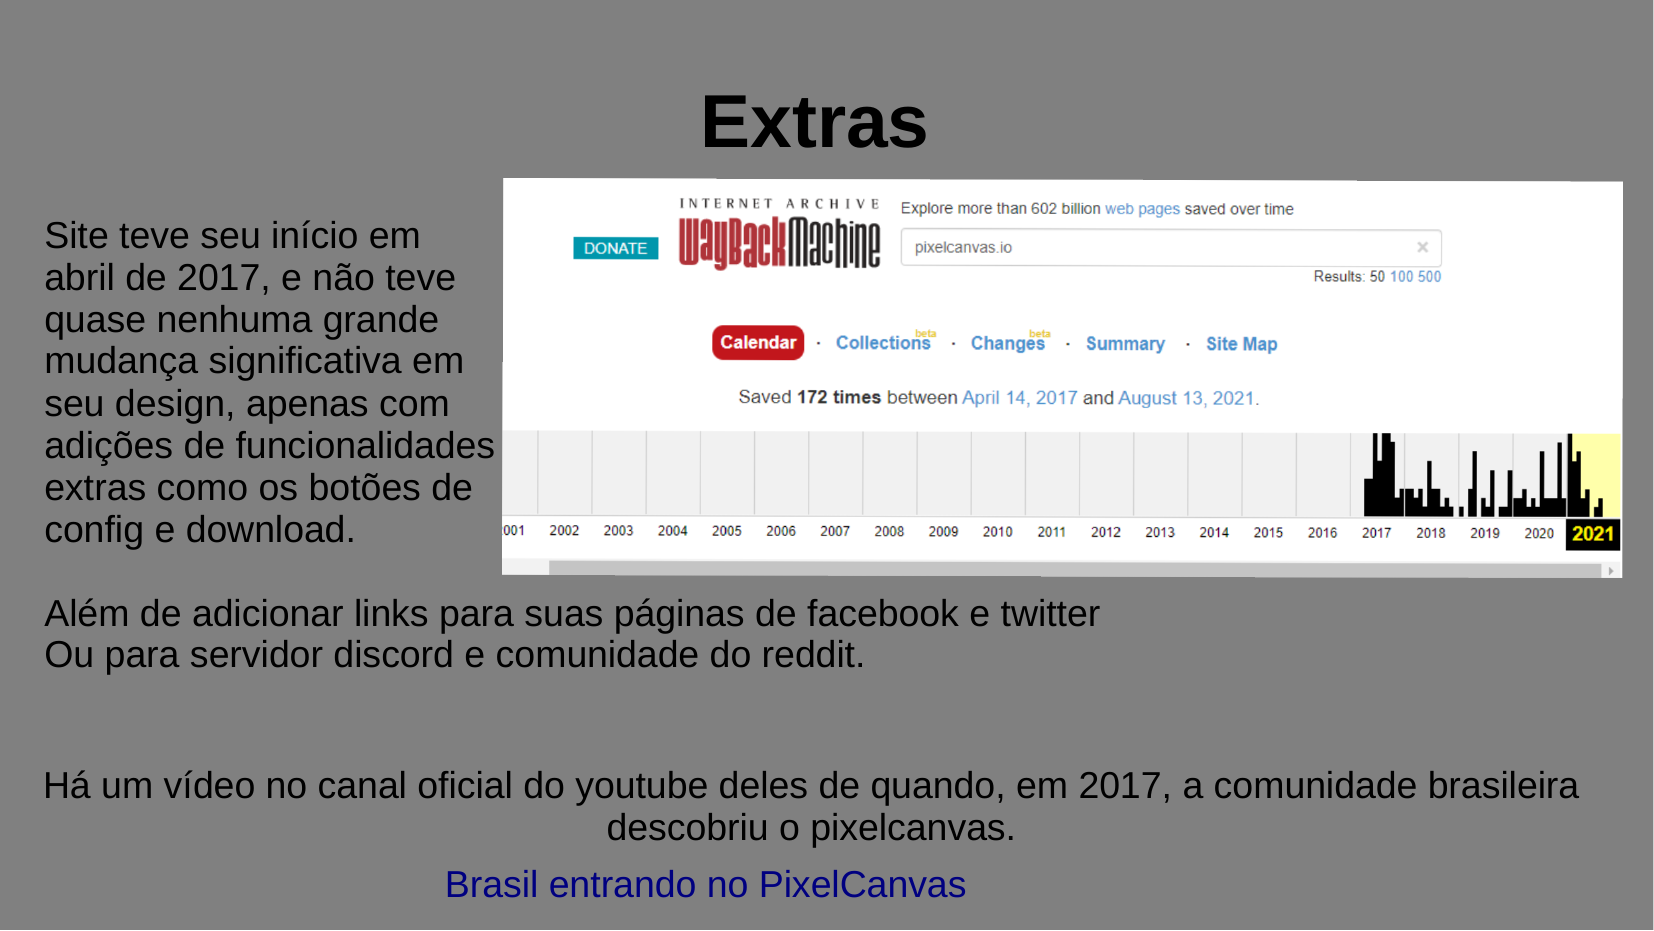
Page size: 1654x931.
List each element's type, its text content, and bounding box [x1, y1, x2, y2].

text_box Brasil entrando no PixelCanvas [430, 856, 1241, 927]
picture [503, 177, 1623, 578]
text_box Extras [685, 72, 945, 172]
text_box Há um vídeo no canal oficial do youtube deles de quando, em 2017, a comunidade brasileira descobriu o pixelcanvas. [28, 757, 1595, 857]
text_box Site teve seu início em abril de 2017, e não teve quase nenhuma grande mudança significativa em seu design, apenas com adições de funcionalidades extras como os botões de config e download. Além de adicionar links para suas páginas de facebook e twitter Ou para servidor discord e comunidade do reddit. [29, 206, 1116, 684]
